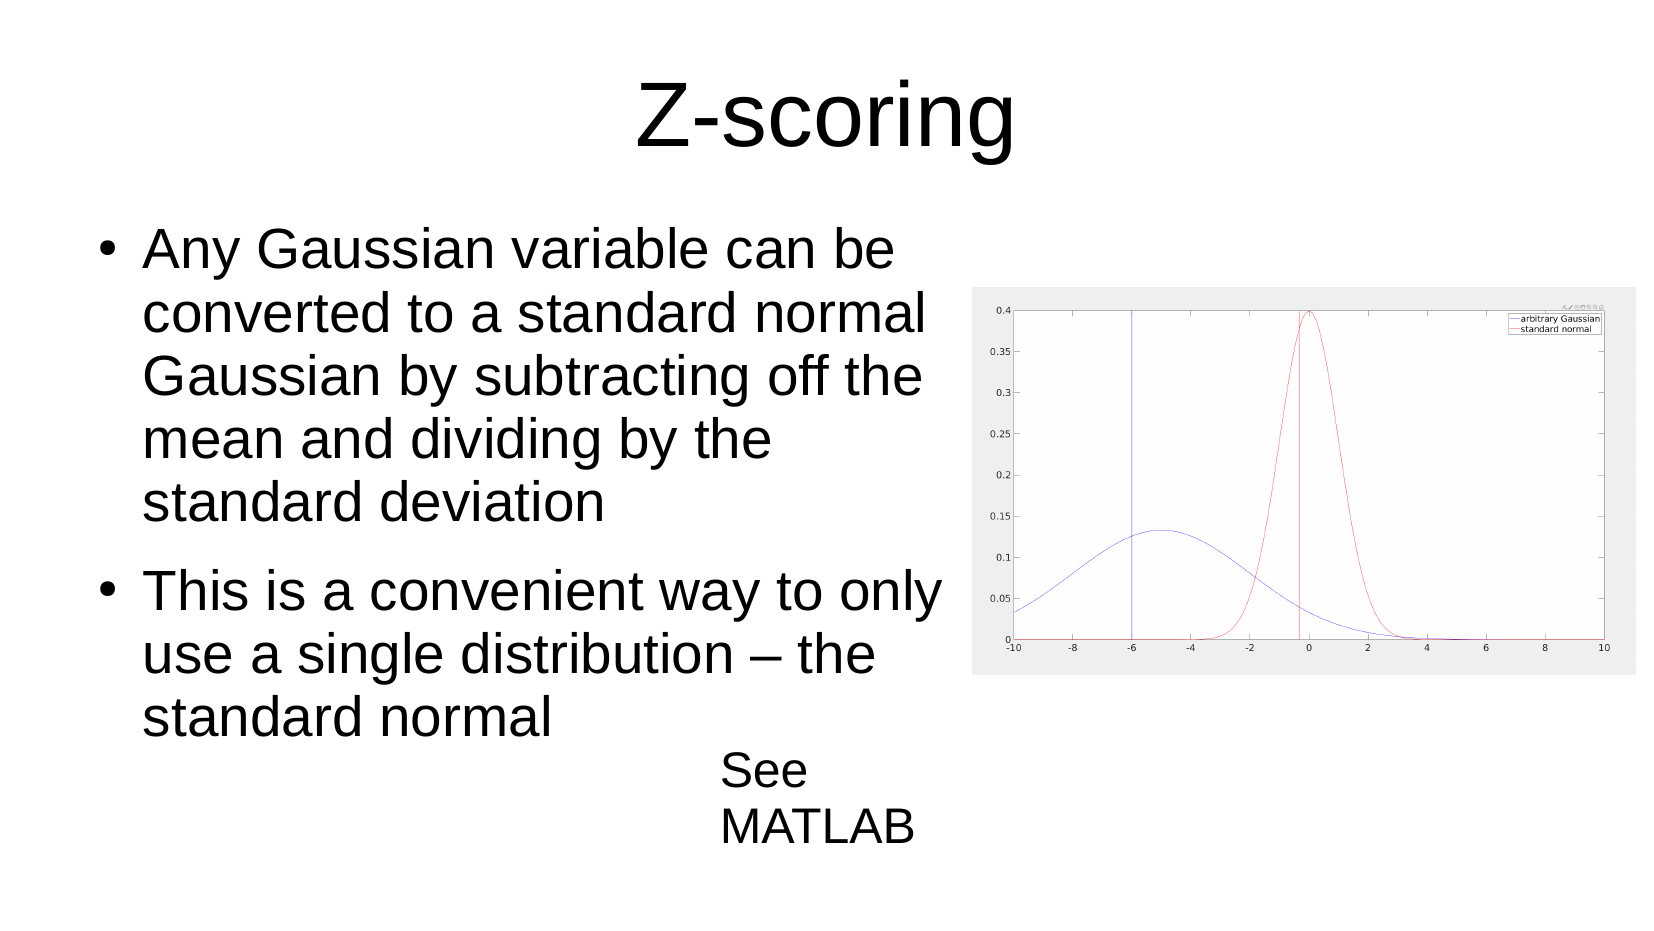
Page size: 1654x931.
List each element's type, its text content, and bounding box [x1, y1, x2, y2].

list Any Gaussian variable can be converted to a standard normal Gaussian by subtracting off the mean and dividing by the standard deviation This is a convenient way to only use a single distribution – the standard normal [82, 217, 961, 758]
text_box See MATLAB [705, 735, 1021, 862]
title Z-scoring [82, 37, 1571, 193]
picture [972, 287, 1636, 676]
